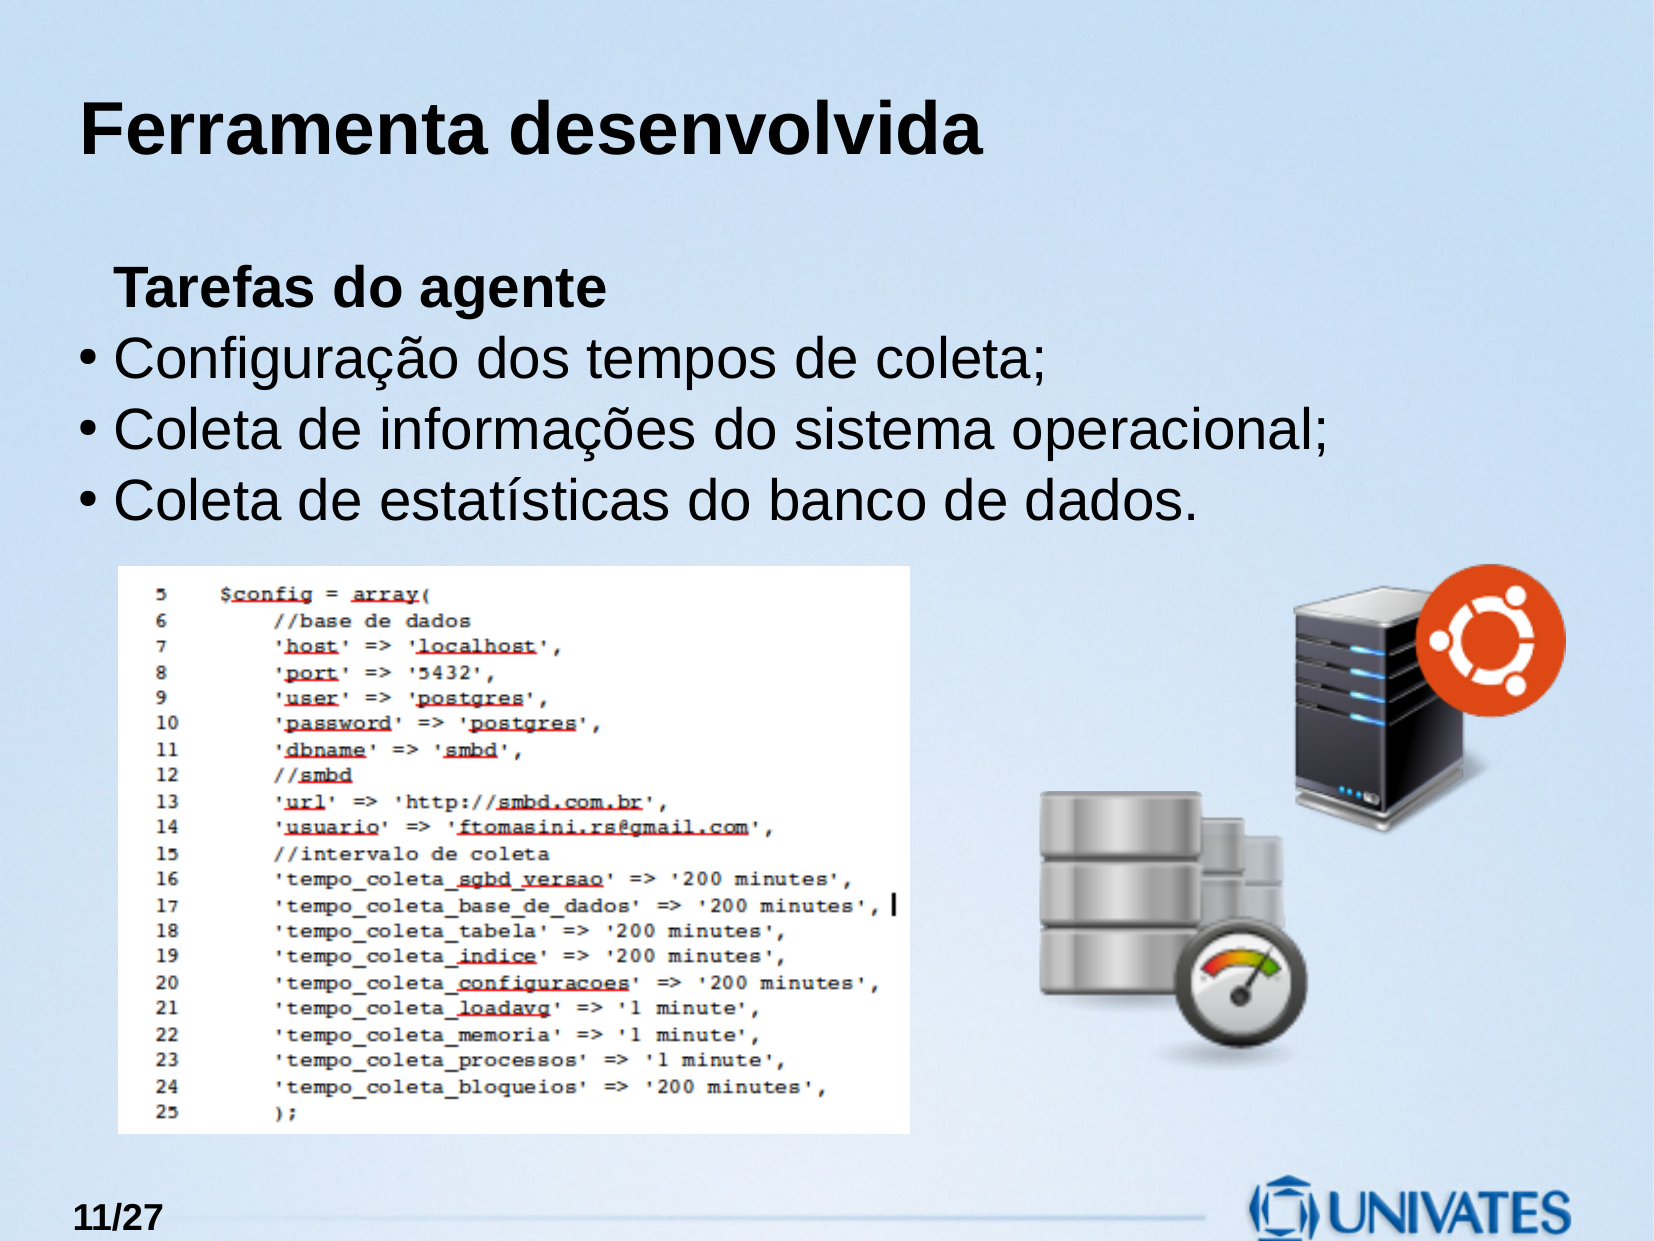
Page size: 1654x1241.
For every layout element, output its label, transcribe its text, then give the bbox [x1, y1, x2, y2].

picture [1039, 555, 1566, 1182]
title Ferramenta desenvolvida [79, 49, 1568, 213]
picture [118, 566, 910, 1134]
text_box Tarefas do agente Configuração dos tempos de coleta; Coleta de informações do sistema operacional; Coleta de estatísticas do banco de dados. [77, 254, 1566, 556]
